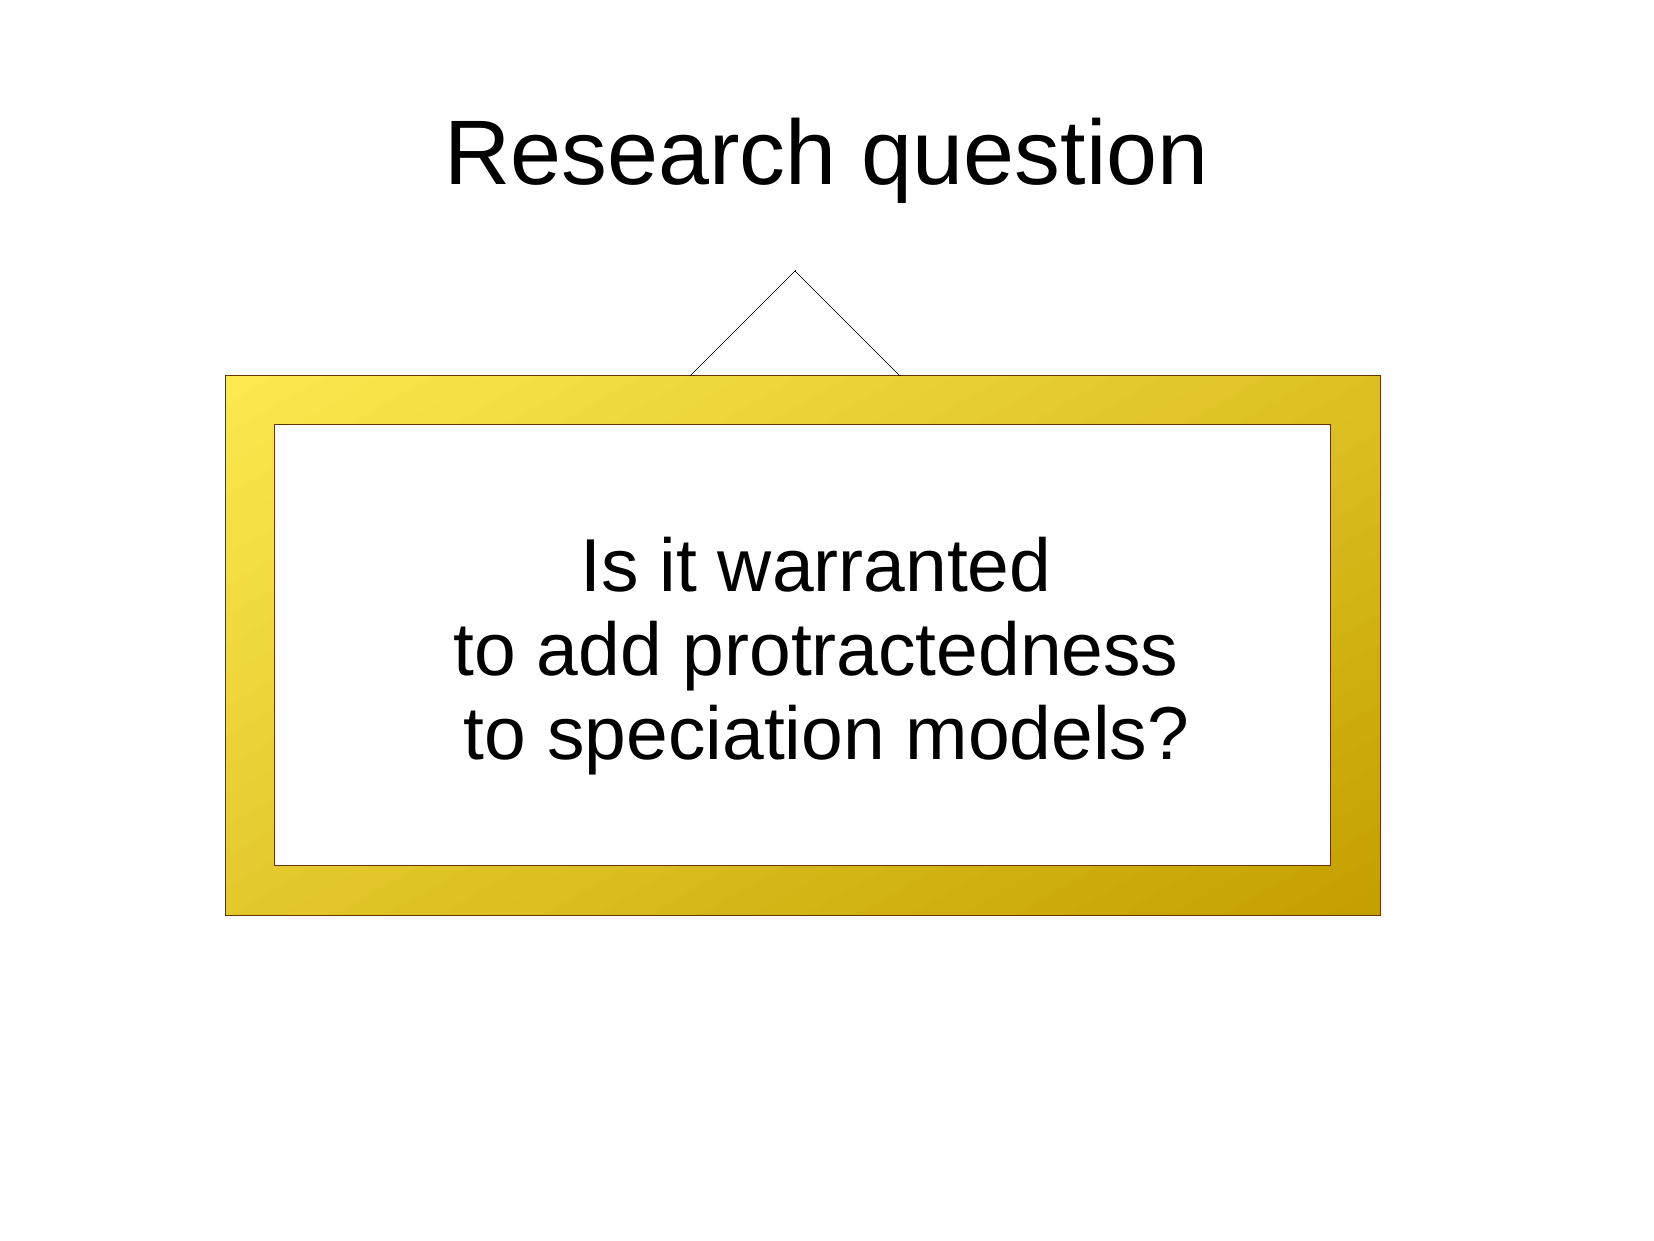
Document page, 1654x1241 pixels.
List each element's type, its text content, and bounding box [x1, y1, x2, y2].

text_box [225, 375, 1381, 916]
subtitle Is it warranted to add protractedness to speciation models? [82, 290, 1571, 1010]
title Research question [82, 49, 1571, 257]
